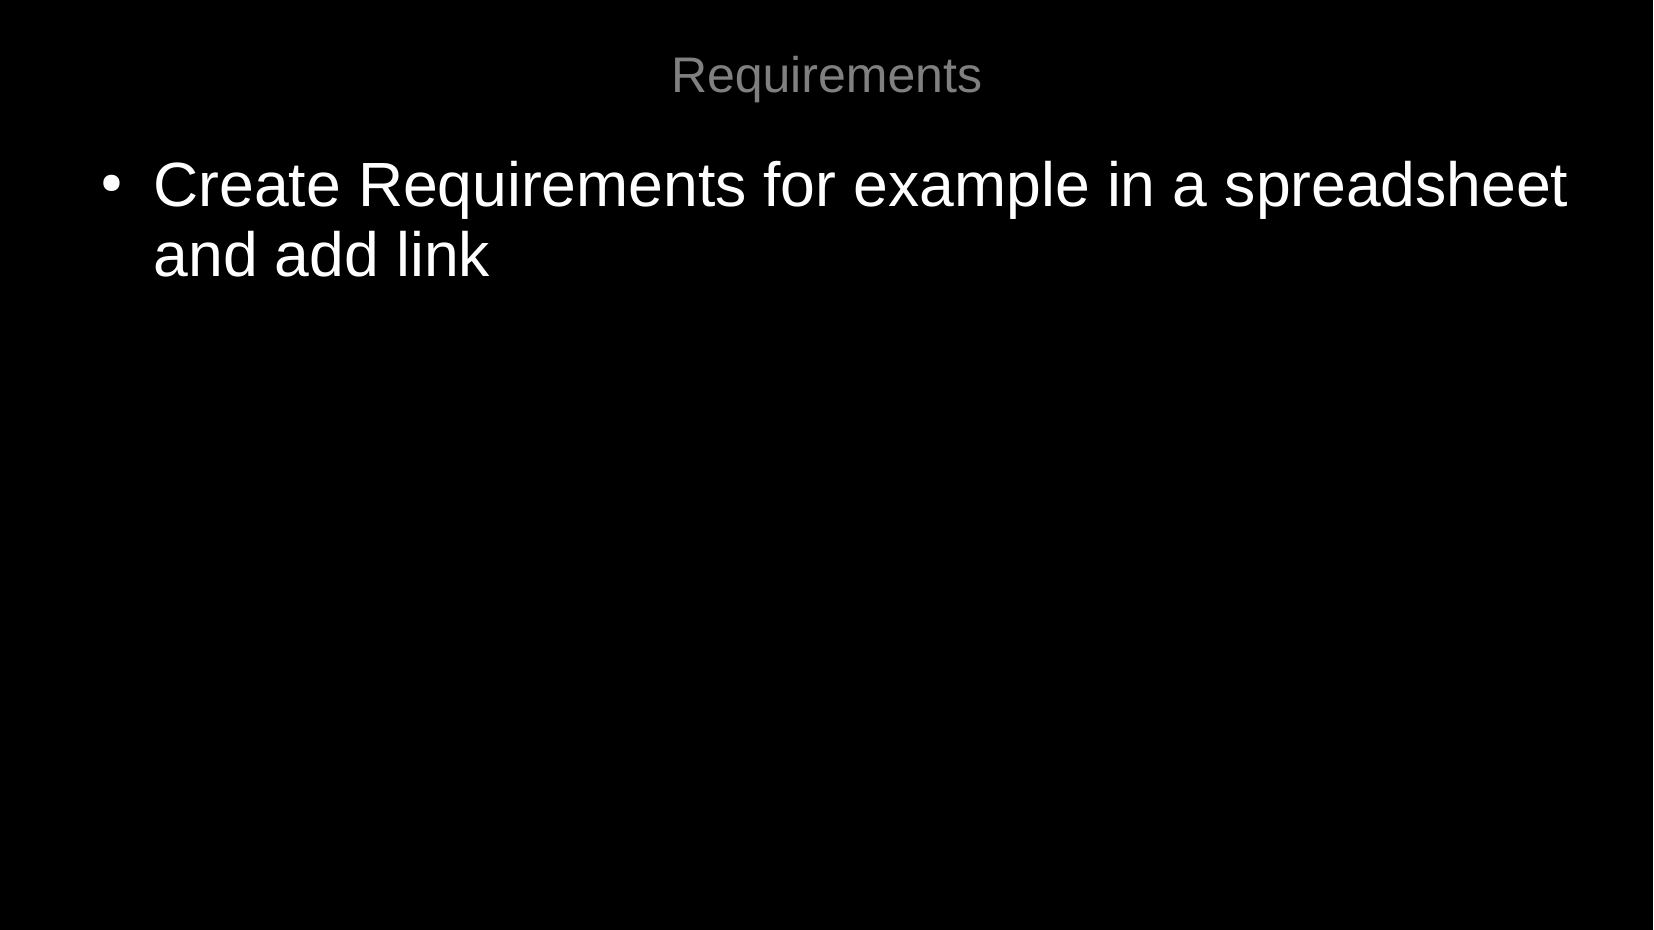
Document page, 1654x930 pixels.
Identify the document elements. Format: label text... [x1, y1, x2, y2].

list Create Requirements for example in a spreadsheet and add link [82, 150, 1571, 826]
title Requirements [82, 37, 1571, 113]
